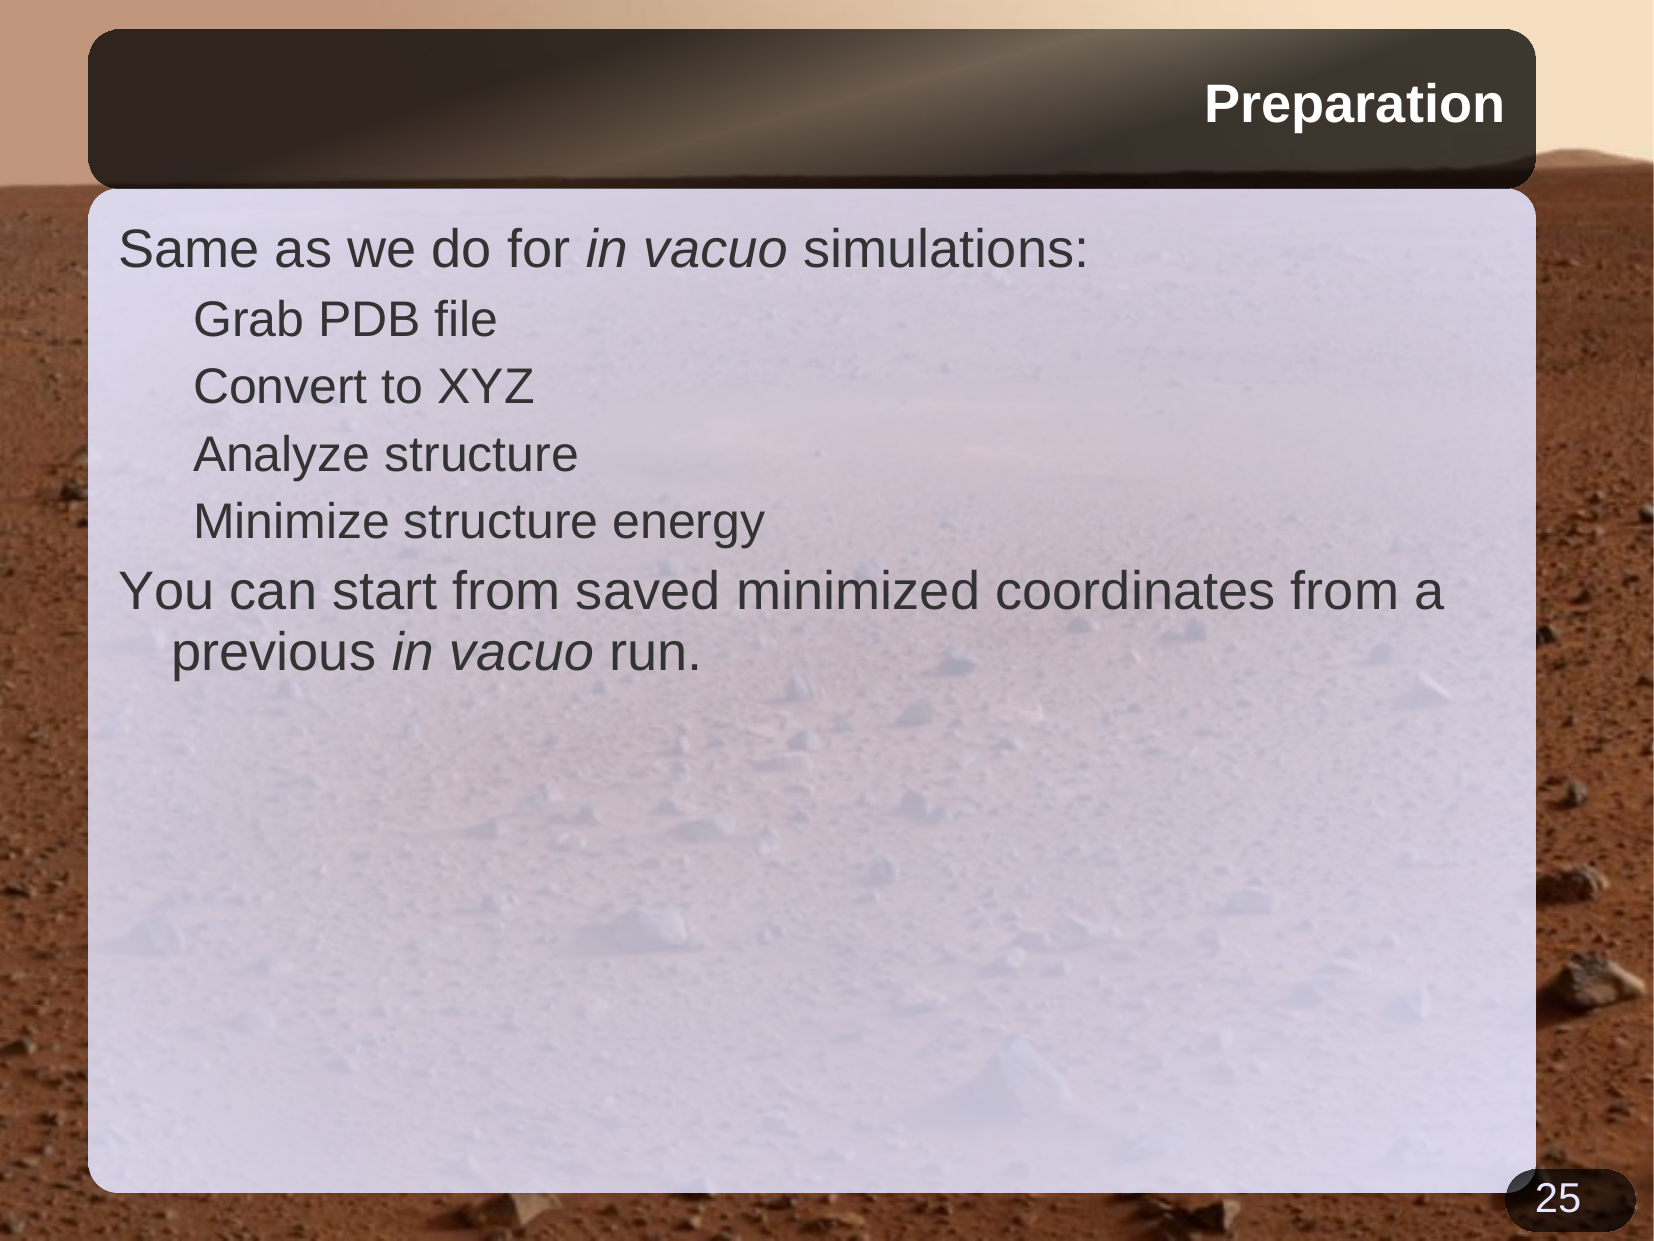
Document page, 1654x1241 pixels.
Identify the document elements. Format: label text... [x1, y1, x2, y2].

list Same as we do for in vacuo simulations: Grab PDB file Convert to XYZ Analyze structure Minimize structure energy You can start from saved minimized coordinates from a previous in vacuo run. [118, 218, 1477, 1164]
title Preparation [118, 59, 1506, 148]
picture [0, 0, 1654, 1241]
